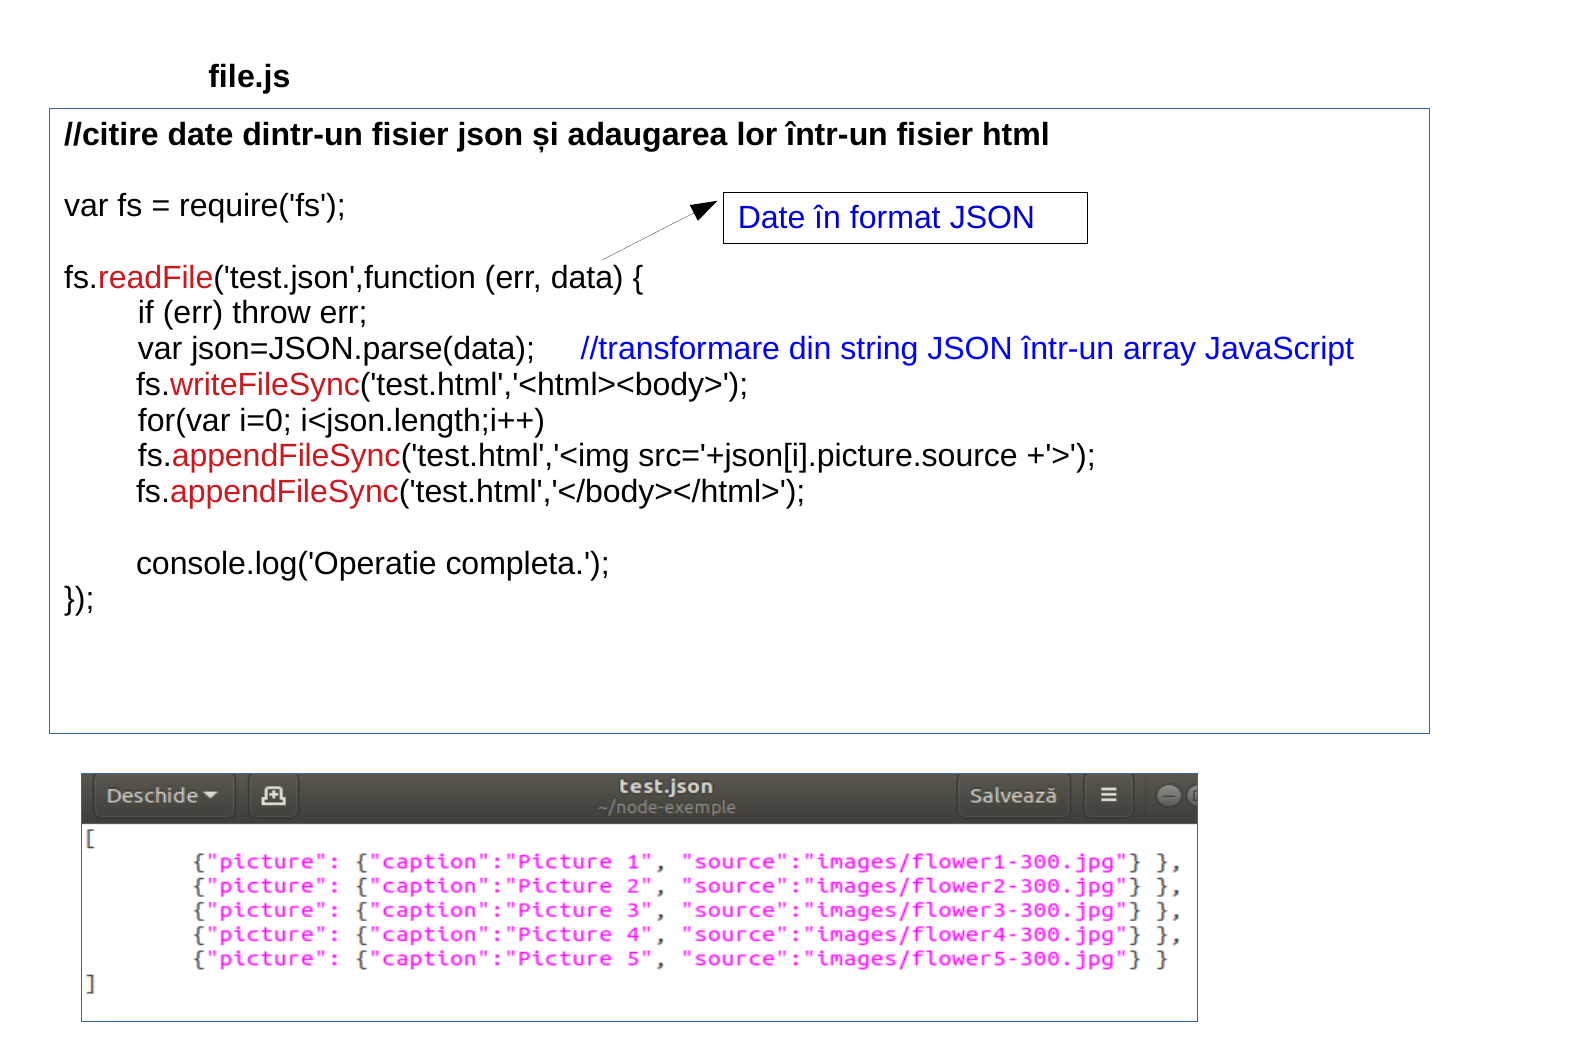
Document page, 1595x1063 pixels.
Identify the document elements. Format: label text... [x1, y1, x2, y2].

picture [81, 773, 1198, 1022]
text_box file.js [193, 50, 315, 102]
text_box //citire date dintr-un fisier json și adaugarea lor într-un fisier html var fs = require('fs'); fs.readFile('test.json',function (err, data) { if (err) throw err; var json=JSON.parse(data); //transformare din string JSON într-un array JavaScript fs.writeFileSync('test.html','<html><body>'); for(var i=0; i<json.length;i++) fs.appendFileSync('test.html','<img src='+json[i].picture.source +'>'); fs.appendFileSync('test.html','</body></html>'); console.log('Operatie completa.'); }); [49, 108, 1430, 734]
text_box Date în format JSON [723, 192, 1088, 244]
